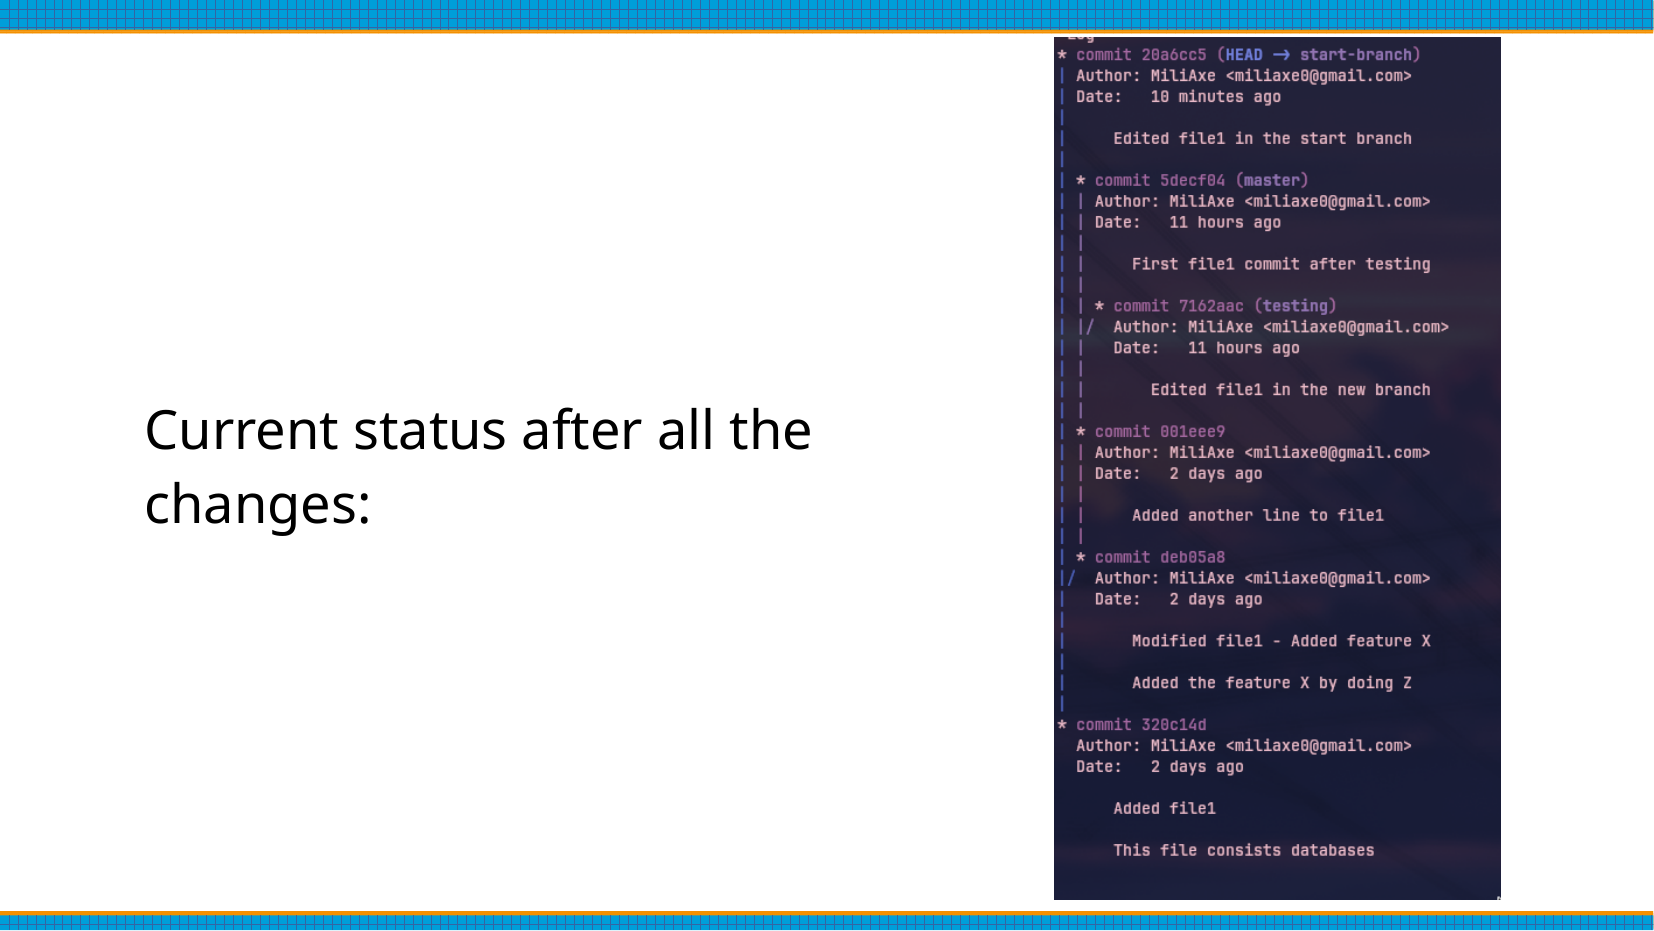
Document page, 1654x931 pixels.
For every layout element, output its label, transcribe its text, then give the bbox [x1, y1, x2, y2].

picture [1054, 37, 1501, 901]
text_box Current status after all the changes: [138, 383, 1013, 547]
